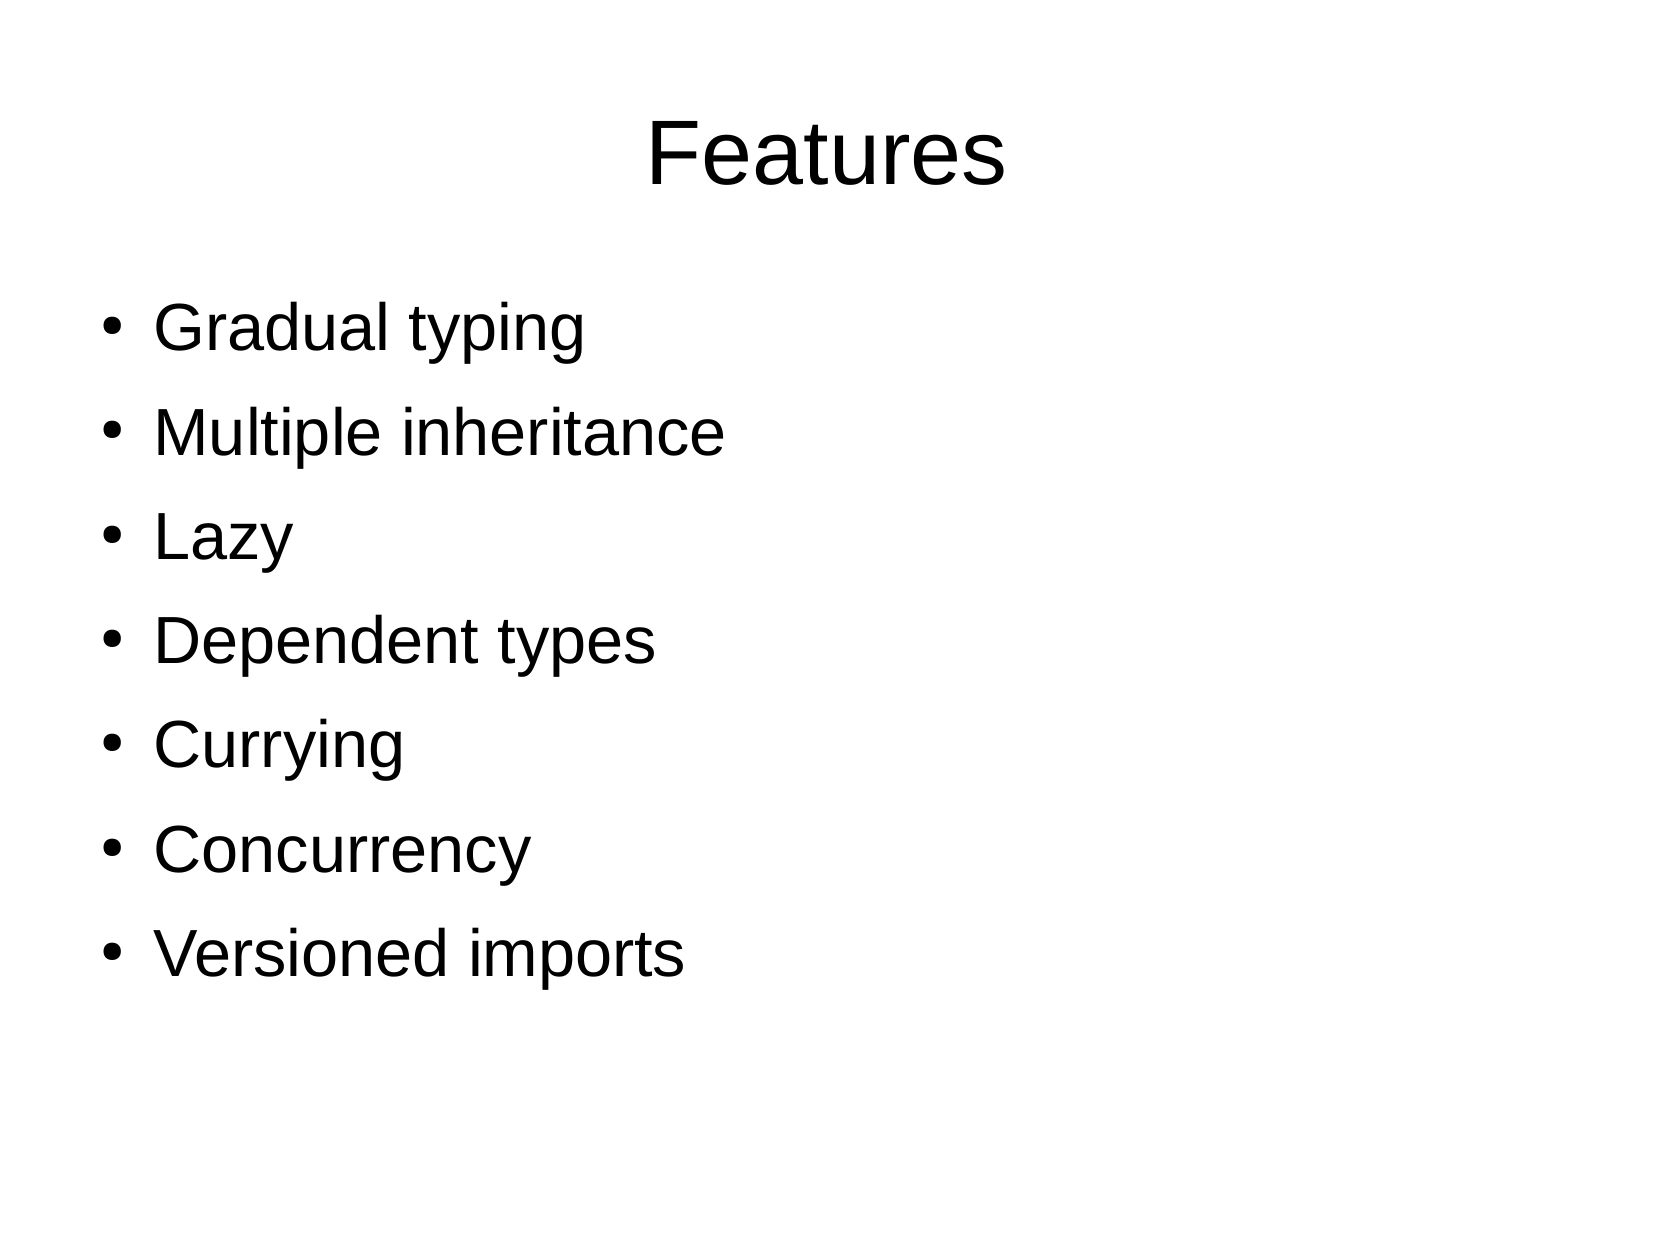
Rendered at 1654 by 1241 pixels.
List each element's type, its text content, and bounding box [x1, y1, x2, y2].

title Features [82, 49, 1571, 257]
list Gradual typing Multiple inheritance Lazy Dependent types Currying Concurrency Versioned imports [82, 290, 1571, 1010]
